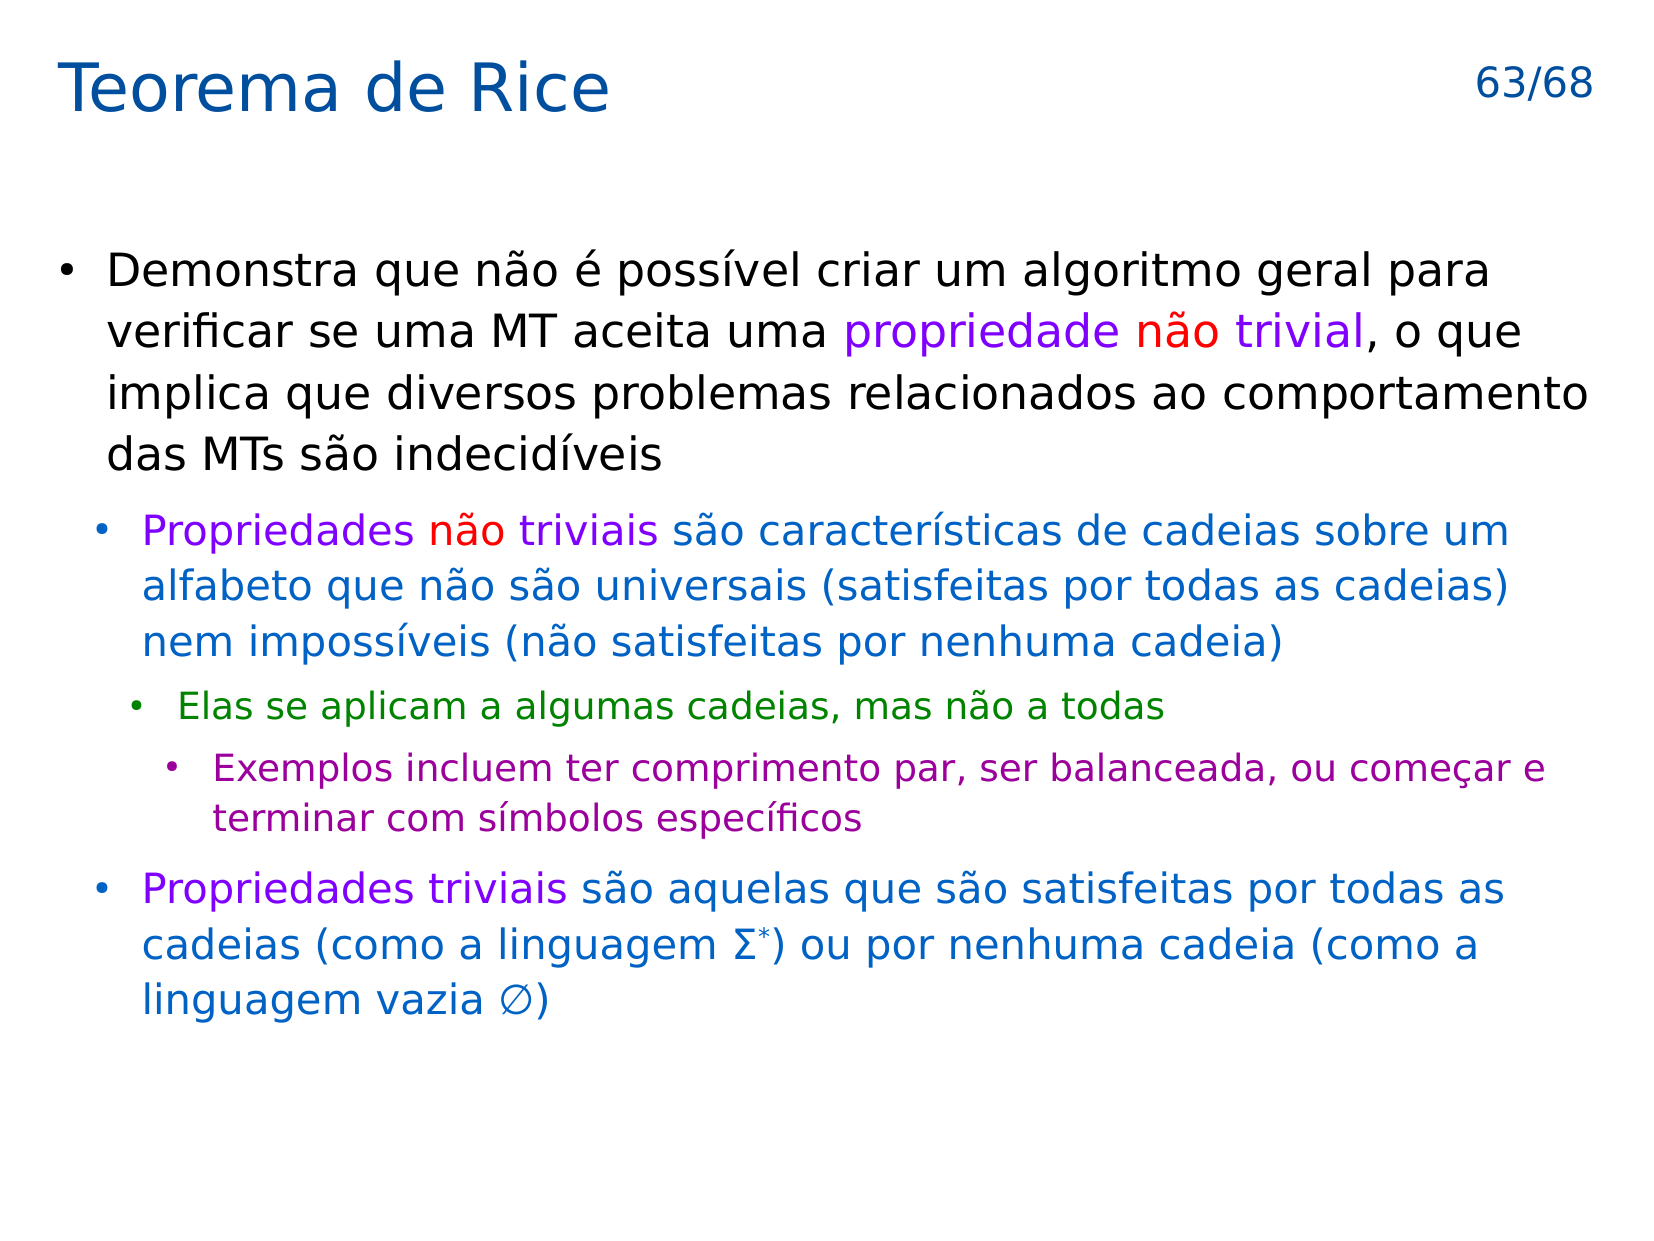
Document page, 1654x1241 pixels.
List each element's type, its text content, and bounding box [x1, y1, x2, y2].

list Demonstra que não é possível criar um algoritmo geral para verificar se uma MT aceita uma propriedade não trivial, o que implica que diversos problemas relacionados ao comportamento das MTs são indecidíveis Propriedades não triviais são características de cadeias sobre um alfabeto que não são universais (satisfeitas por todas as cadeias) nem impossíveis (não satisfeitas por nenhuma cadeia) Elas se aplicam a algumas cadeias, mas não a todas Exemplos incluem ter comprimento par, ser balanceada, ou começar e terminar com símbolos específicos Propriedades triviais são aquelas que são satisfeitas por todas as cadeias (como a linguagem Σ*) ou por nenhuma cadeia (como a linguagem vazia ∅) [59, 236, 1595, 1182]
title Teorema de Rice [59, 49, 1625, 128]
